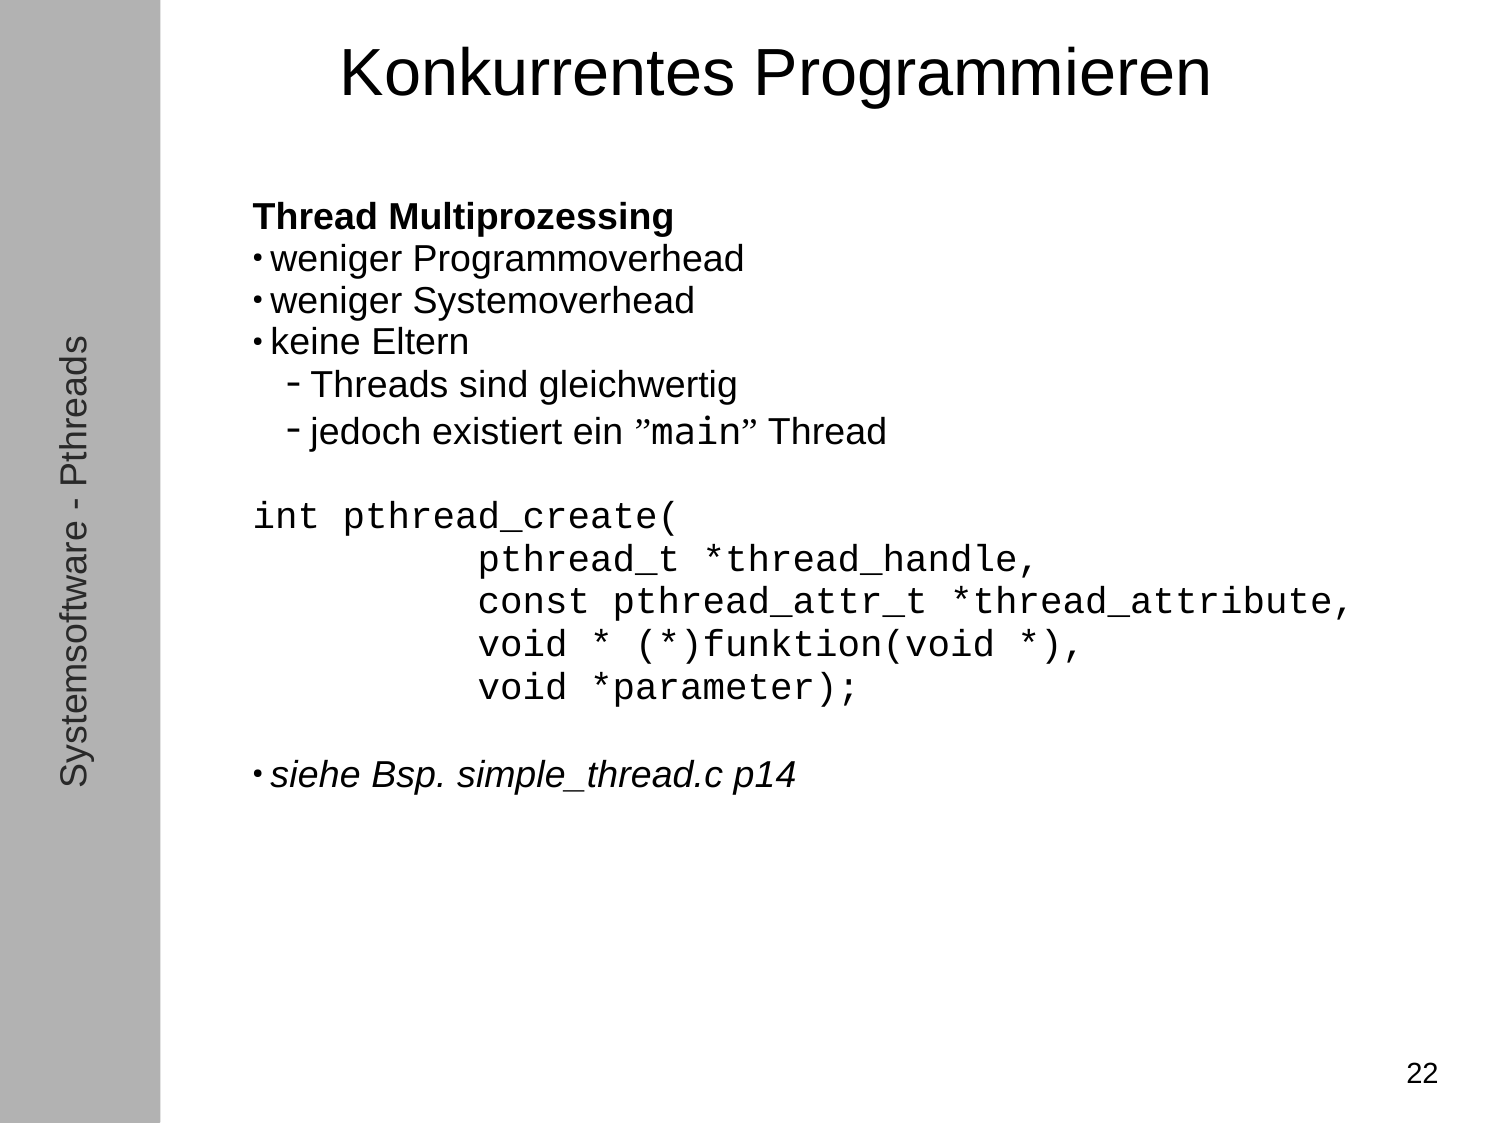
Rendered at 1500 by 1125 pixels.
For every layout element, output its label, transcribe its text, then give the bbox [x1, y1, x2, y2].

text_box Thread Multiprozessing weniger Programmoverhead weniger Systemoverhead keine Eltern Threads sind gleichwertig jedoch existiert ein ”main” Thread int pthread_create( pthread_t *thread_handle, const pthread_attr_t *thread_attribute, void * (*)funktion(void *), void *parameter); siehe Bsp. simple_thread.c p14 [237, 187, 1448, 918]
text_box Konkurrentes Programmieren [266, 27, 1286, 123]
text_box Systemsoftware - Pthreads [47, 1, 121, 1124]
text_box <number> [1406, 1057, 1500, 1106]
text_box [0, 0, 160, 1123]
